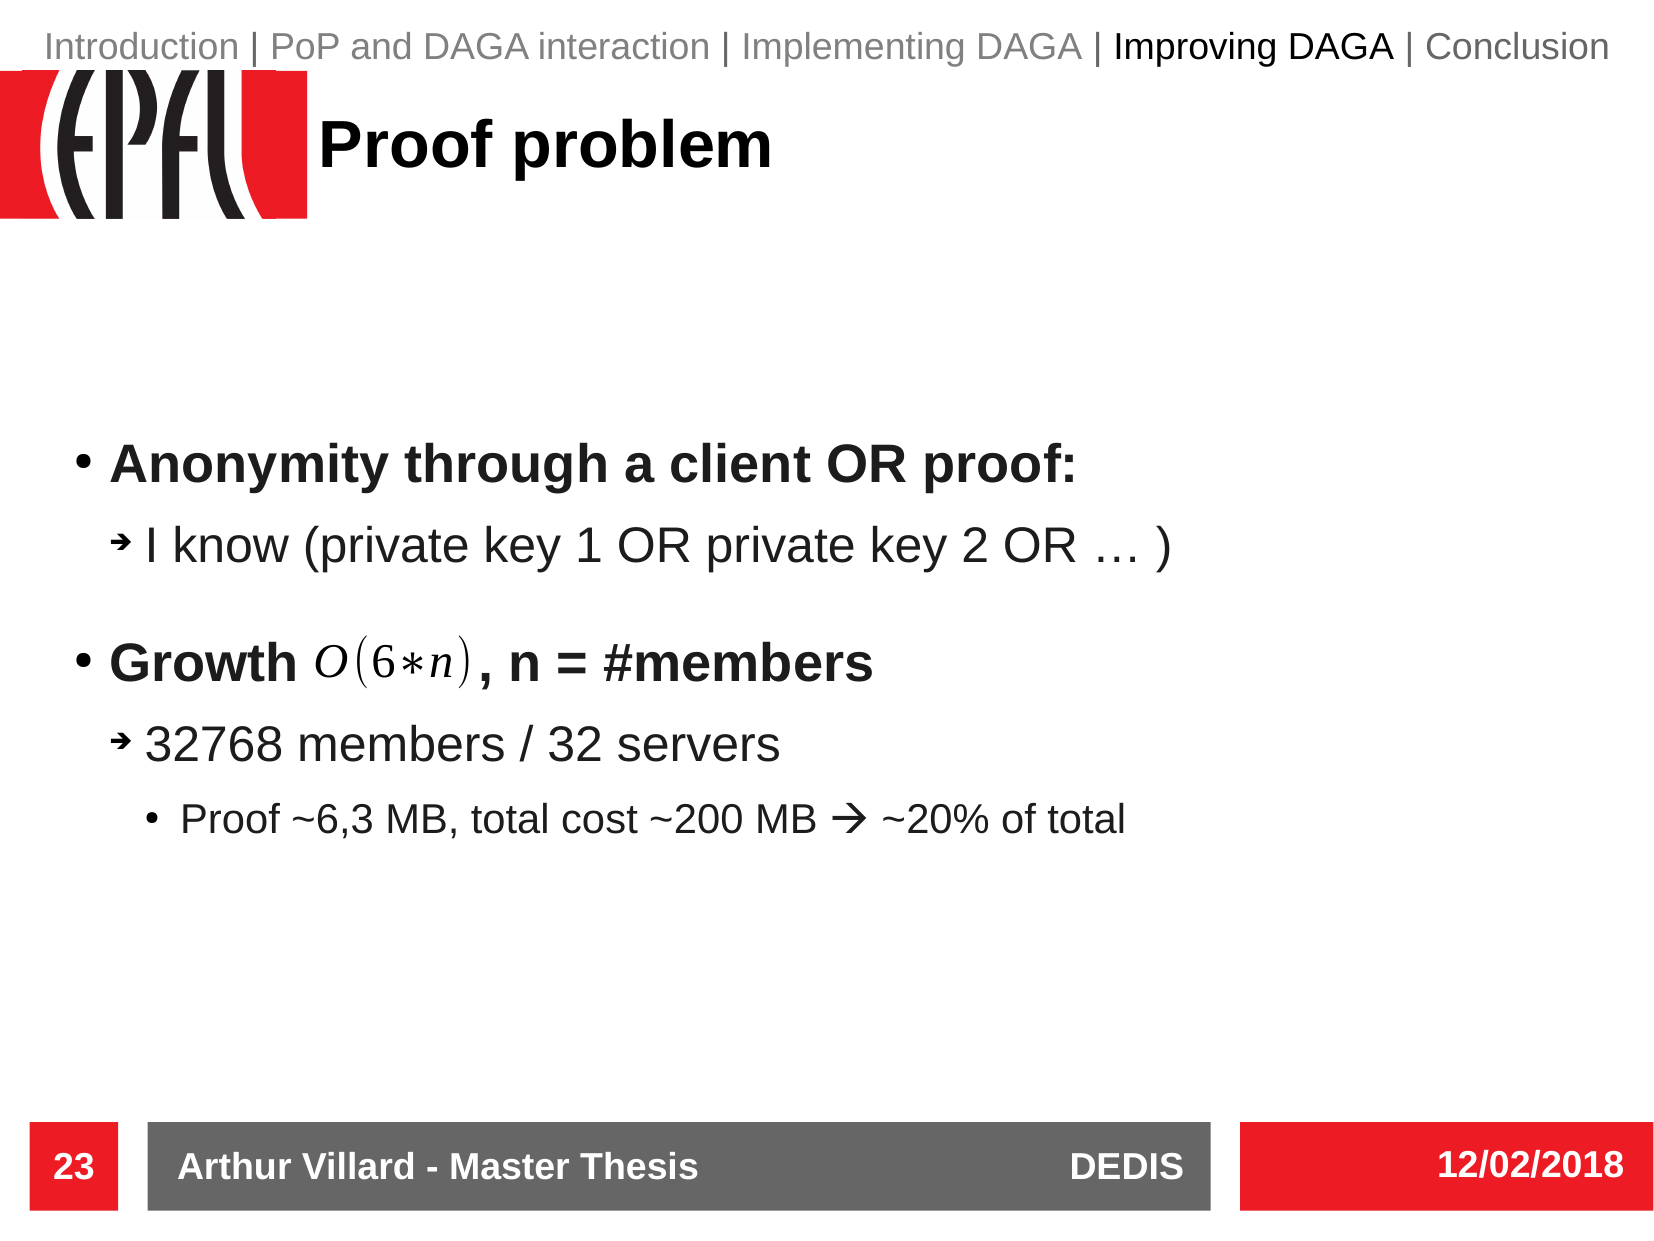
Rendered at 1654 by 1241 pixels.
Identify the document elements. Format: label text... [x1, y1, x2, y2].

title Proof problem [318, 77, 1565, 219]
list Anonymity through a client OR proof: I know (private key 1 OR private key 2 OR … ) Growth , n = #members 32768 members / 32 servers Proof ~6,3 MB, total cost ~200 MB  ~20% of total [73, 227, 1580, 1048]
chart [301, 631, 486, 691]
picture [22, 77, 276, 219]
text_box Introduction | PoP and DAGA interaction | Implementing DAGA | Improving DAGA | Conclusion [0, 15, 1654, 77]
